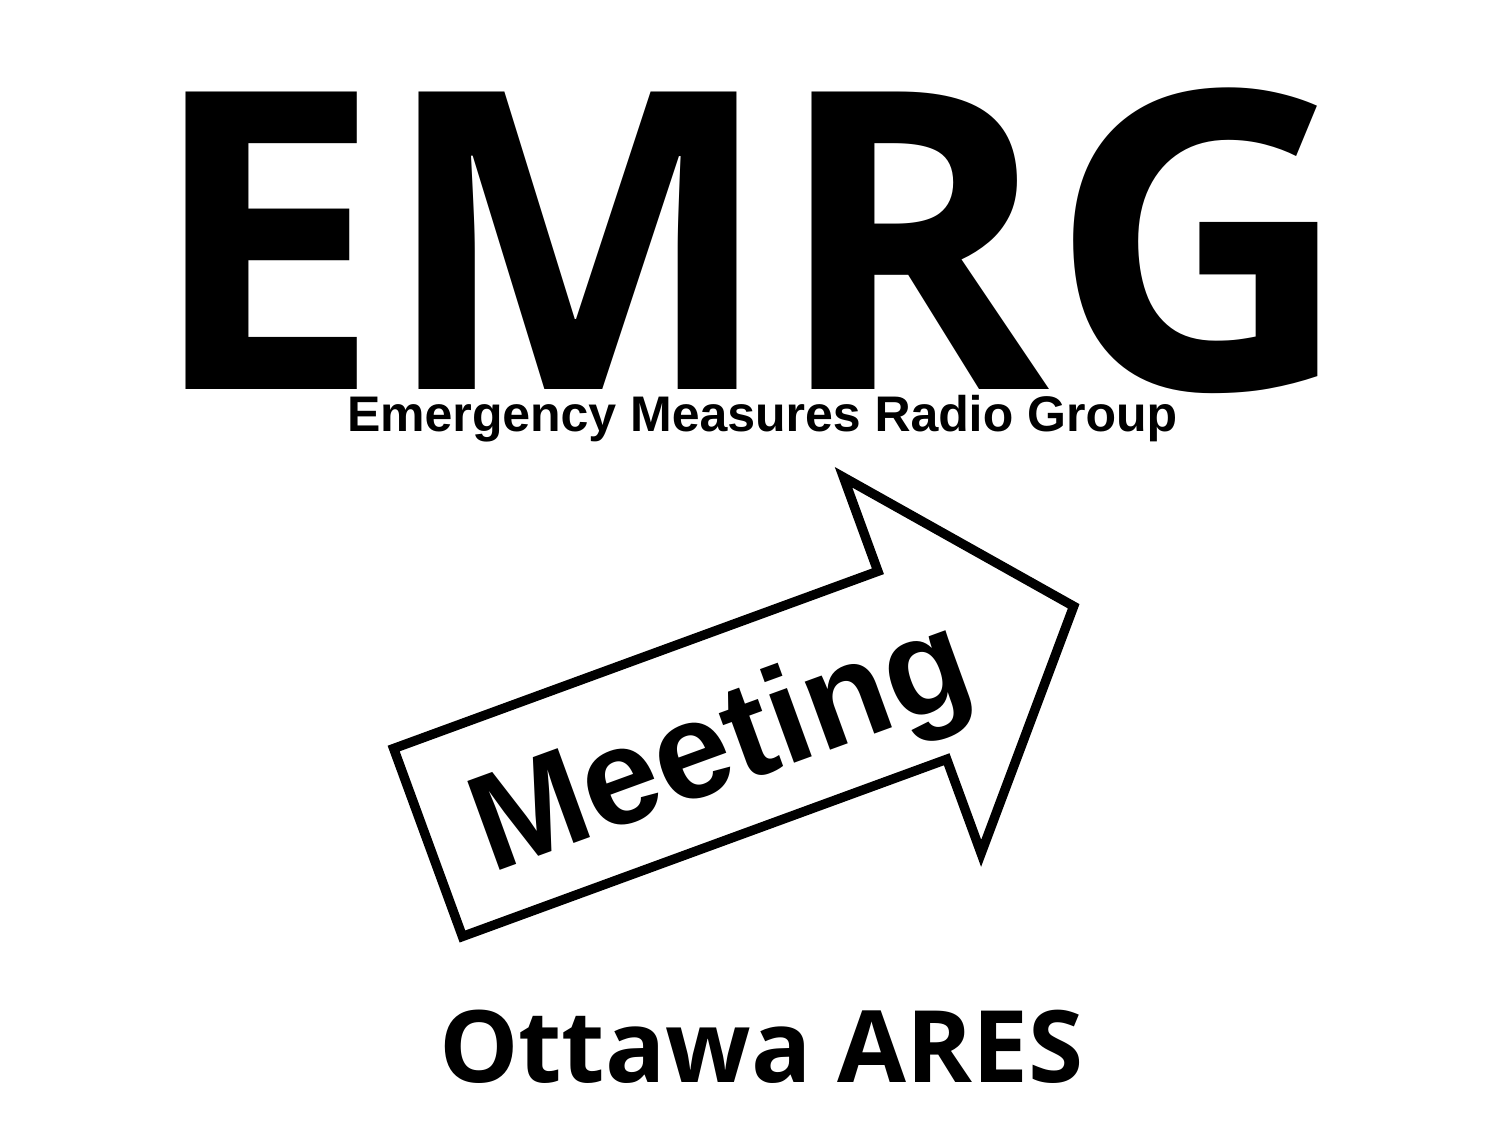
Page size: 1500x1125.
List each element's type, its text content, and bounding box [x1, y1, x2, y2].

text_box Emergency Measures Radio Group [109, 374, 1416, 450]
text_box Meeting [427, 553, 1006, 912]
text_box EMRG [0, 21, 1500, 488]
text_box Ottawa ARES [292, 974, 1231, 1111]
